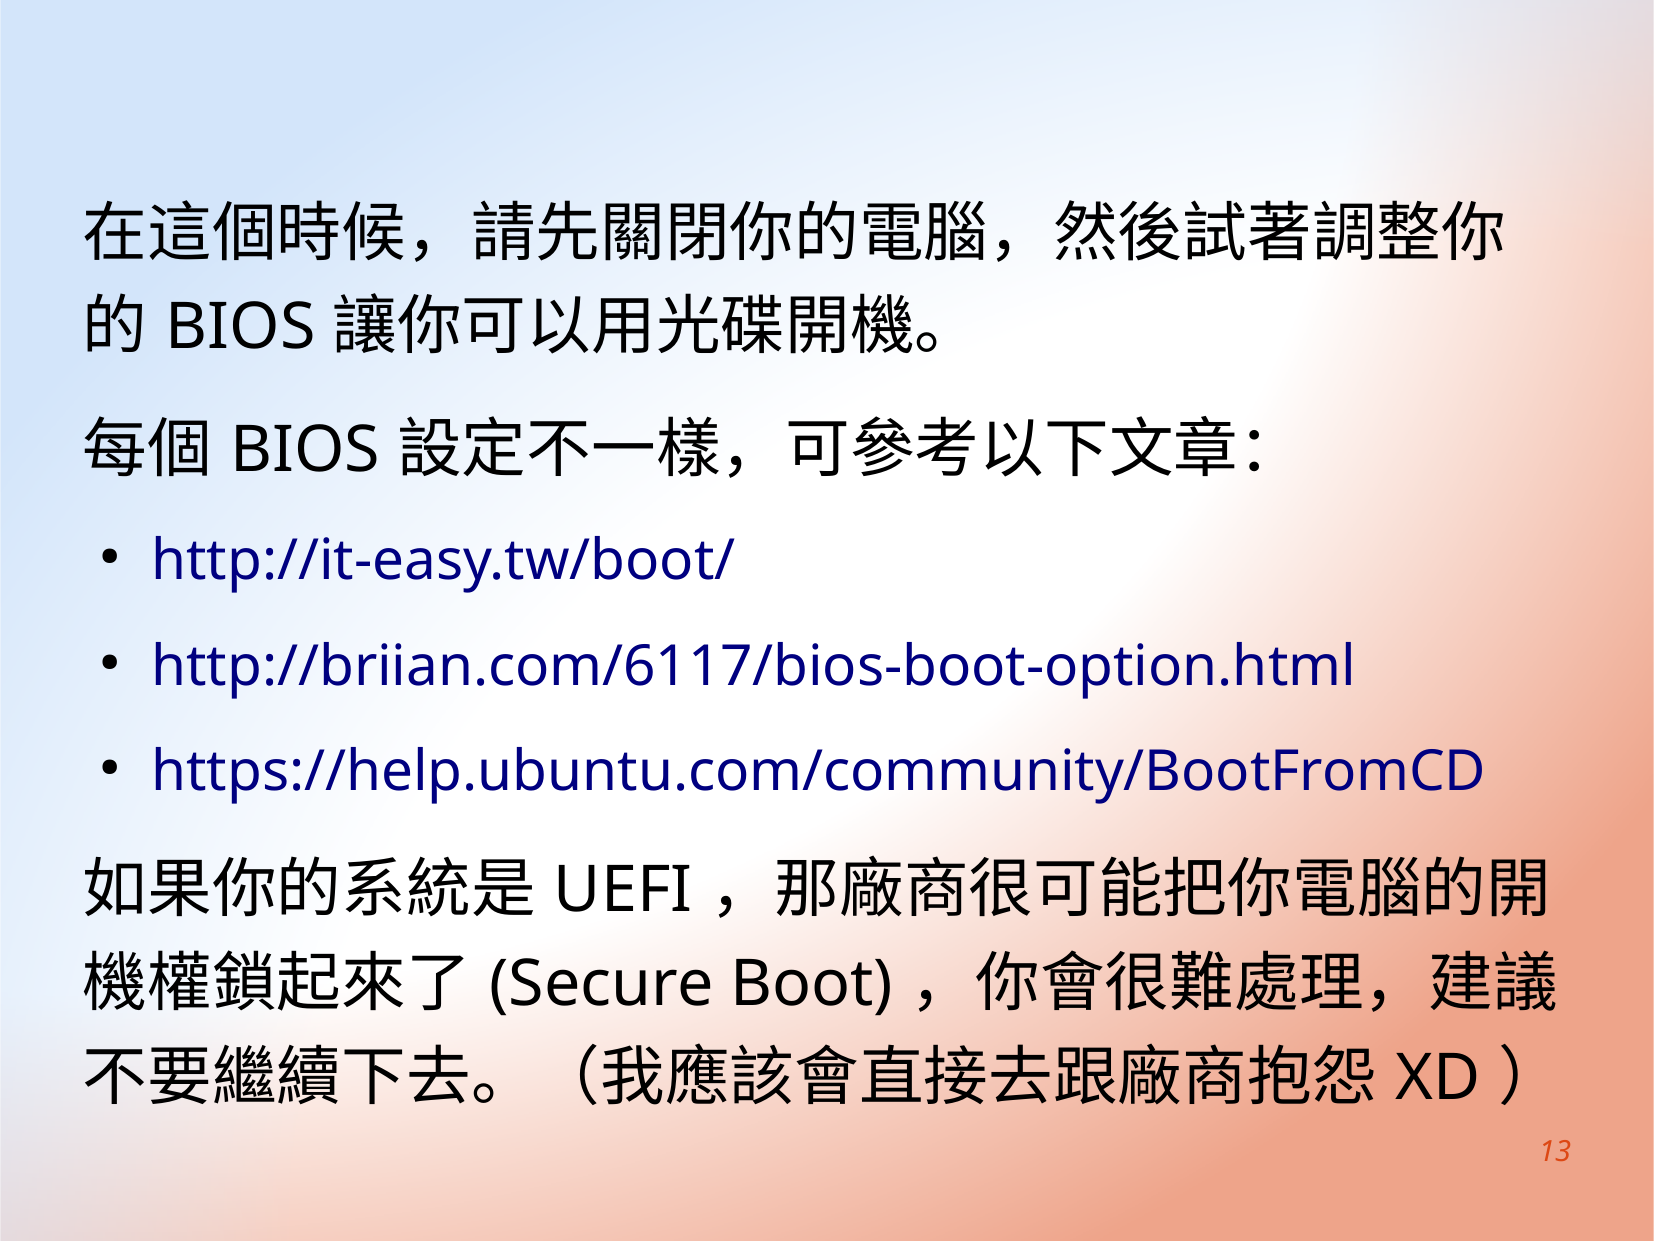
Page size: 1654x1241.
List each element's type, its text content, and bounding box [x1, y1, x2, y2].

list 在這個時候，請先關閉你的電腦，然後試著調整你的BIOS讓你可以用光碟開機。 每個BIOS設定不一樣，可參考以下文章： http://it-easy.tw/boot/ http://briian.com/6117/bios-boot-option.html https://help.ubuntu.com/community/BootFromCD 如果你的系統是UEFI，那廠商很可能把你電腦的開機權鎖起來了(Secure Boot)，你會很難處理，建議不要繼續下去。（我應該會直接去跟廠商抱怨XD） [82, 180, 1571, 1201]
picture [0, 0, 1654, 1241]
